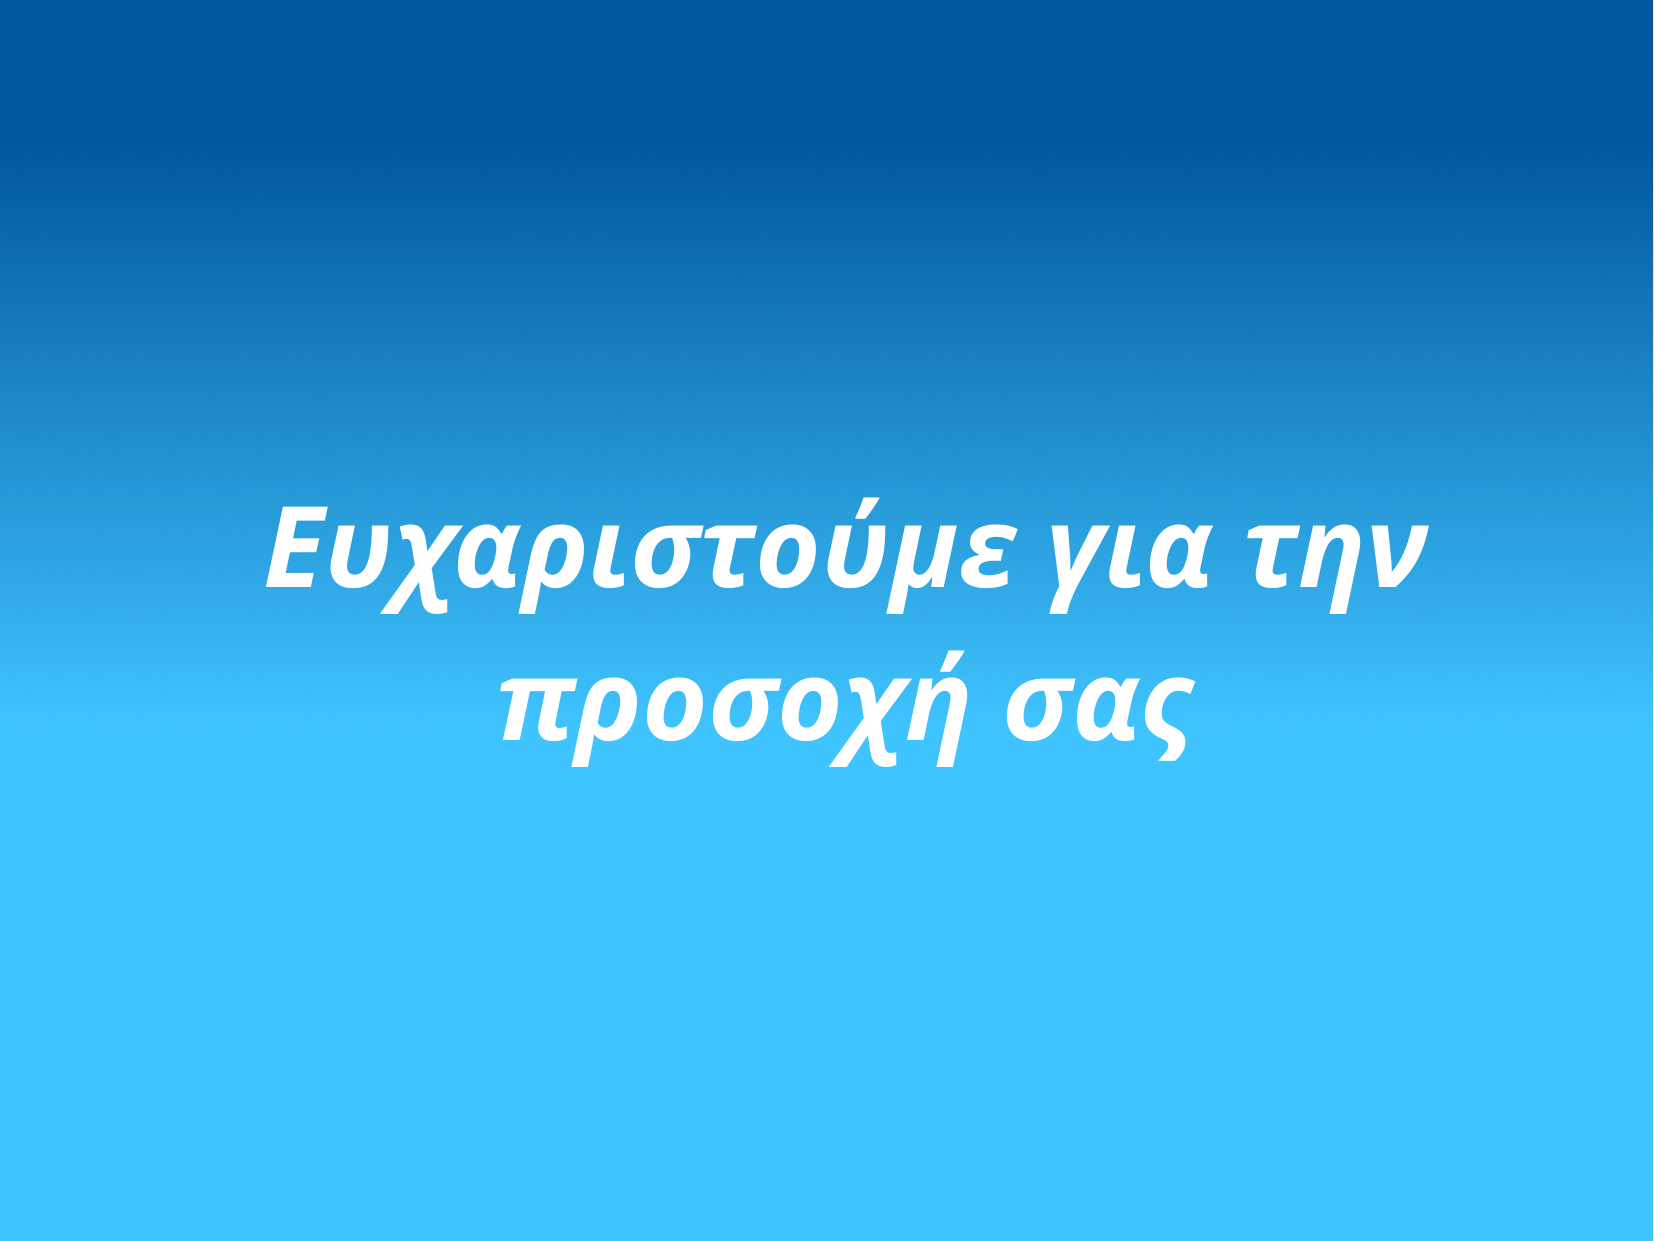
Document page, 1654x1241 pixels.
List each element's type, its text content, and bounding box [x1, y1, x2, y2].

title Ευχαριστούμε για την προσοχή σας [82, 470, 1571, 771]
picture [0, 0, 1654, 1241]
